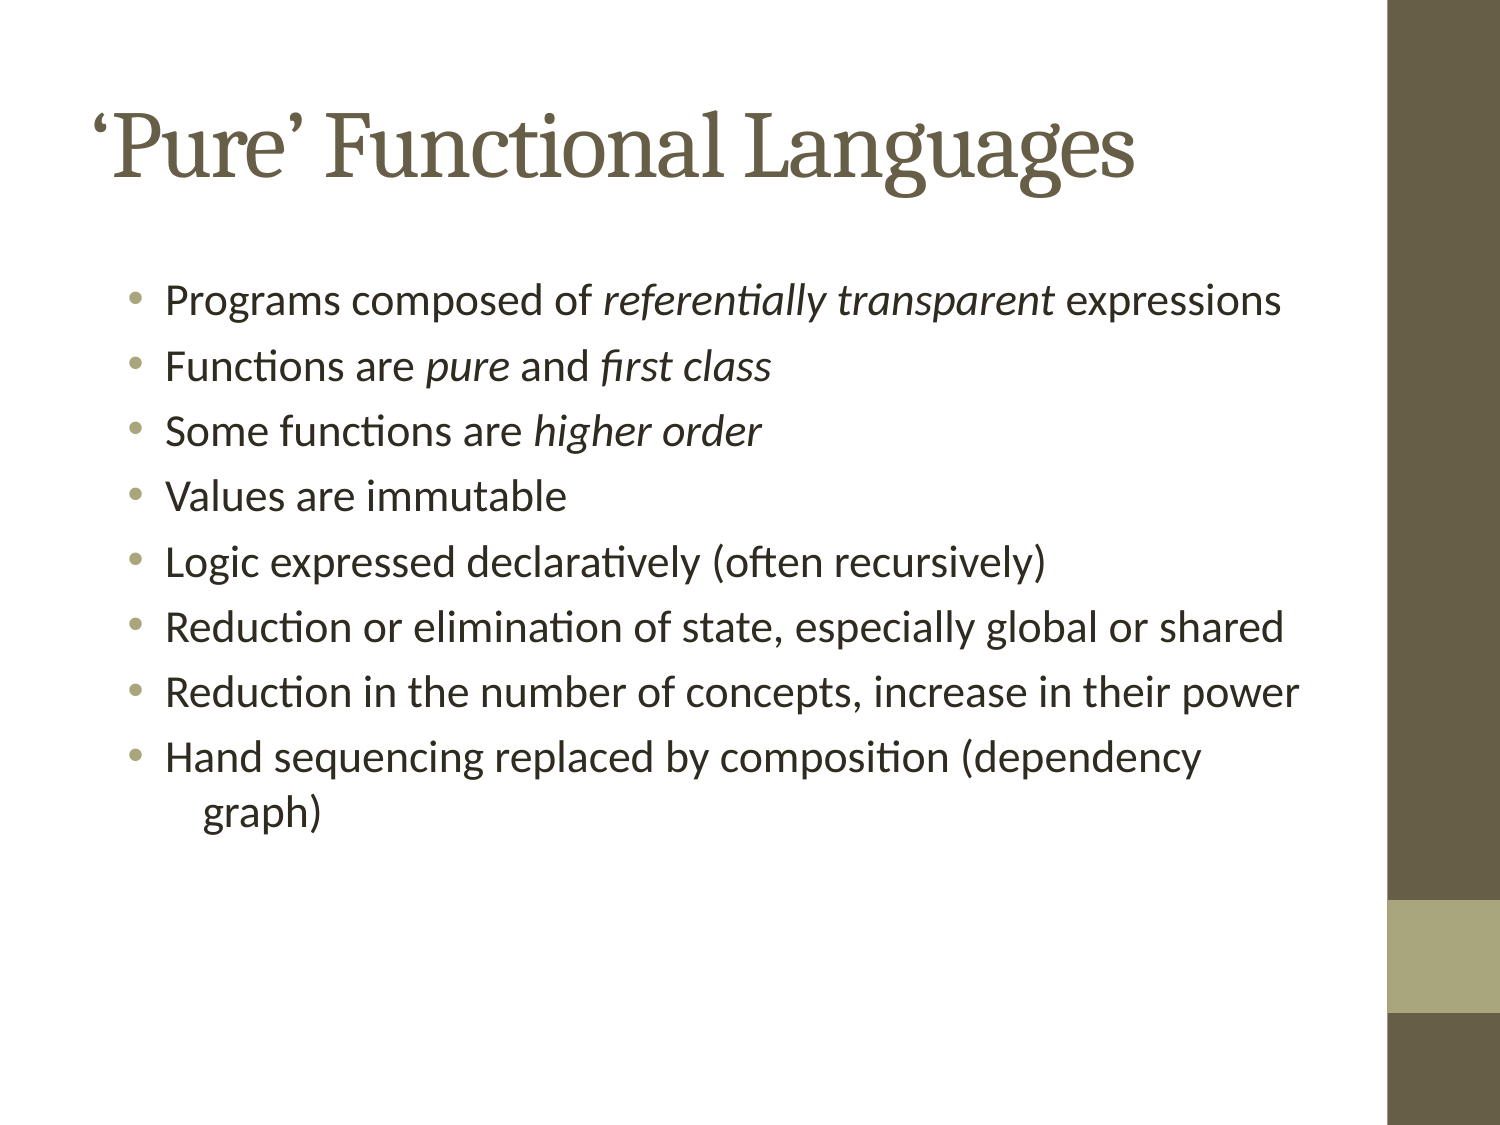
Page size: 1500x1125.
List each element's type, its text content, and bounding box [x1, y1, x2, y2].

list Programs composed of referentially transparent expressions Functions are pure and first class Some functions are higher order Values are immutable Logic expressed declaratively (often recursively) Reduction or elimination of state, especially global or shared Reduction in the number of concepts, increase in their power Hand sequencing replaced by composition (dependency graph) [75, 262, 1326, 1051]
title ‘Pure’ Functional Languages [75, 45, 1326, 233]
